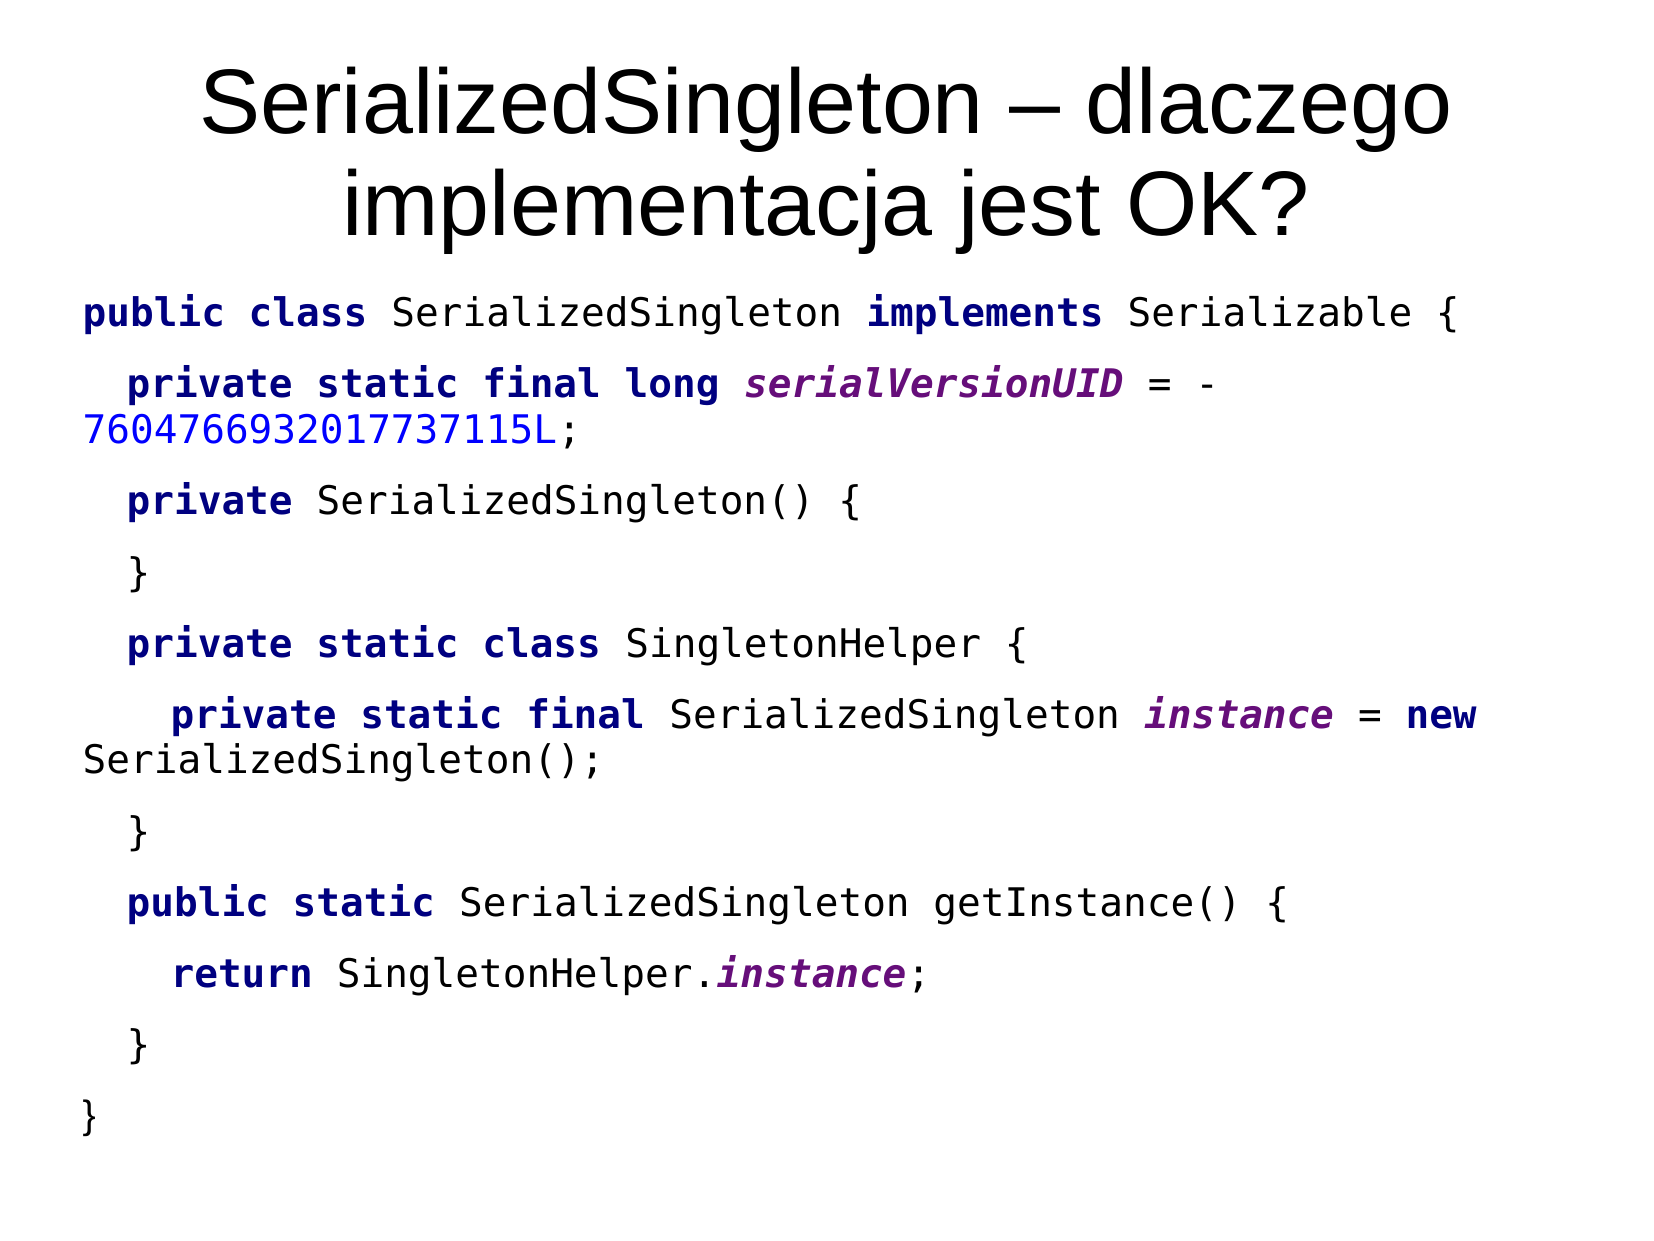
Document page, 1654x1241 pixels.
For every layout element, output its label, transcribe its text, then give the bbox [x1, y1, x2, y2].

list public class SerializedSingleton implements Serializable { private static final long serialVersionUID = -7604766932017737115L; private SerializedSingleton() { } private static class SingletonHelper { private static final SerializedSingleton instance = new SerializedSingleton(); } public static SerializedSingleton getInstance() { return SingletonHelper.instance; } } [82, 290, 1571, 1141]
title SerializedSingleton – dlaczego implementacja jest OK? [82, 49, 1571, 257]
